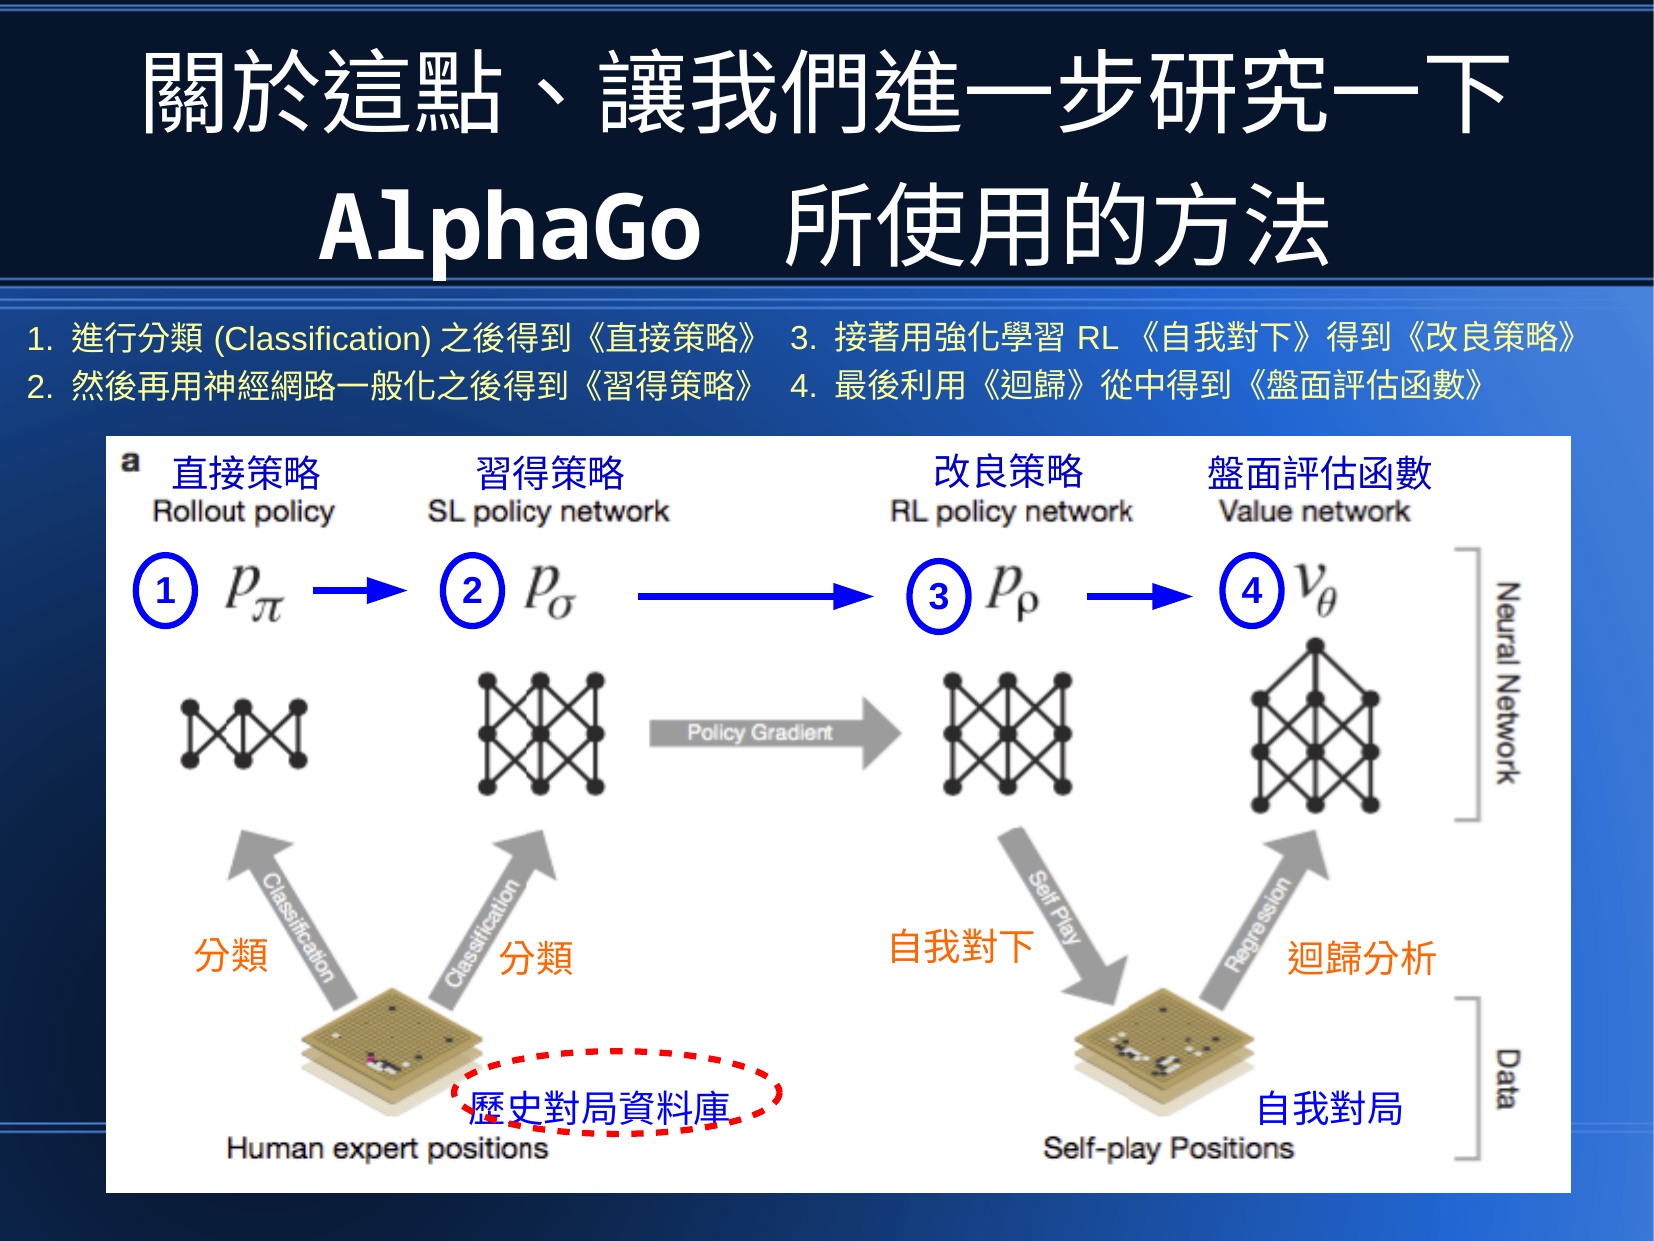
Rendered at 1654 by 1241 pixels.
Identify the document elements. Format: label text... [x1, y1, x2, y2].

text_box 習得策略 [460, 437, 641, 499]
text_box 1 [135, 555, 195, 627]
text_box 直接策略 [156, 437, 337, 499]
text_box 自我對局 [1240, 1072, 1420, 1134]
text_box 盤面評估函數 [1192, 437, 1448, 499]
text_box 分類 [484, 921, 589, 984]
text_box 2 [442, 555, 503, 627]
text_box 3 [909, 561, 969, 632]
title 關於這點、讓我們進一步研究一下 AlphaGo 所使用的方法 [82, 42, 1571, 263]
text_box 分類 [178, 918, 284, 981]
picture [0, 0, 1654, 1241]
text_box 改良策略 [918, 434, 1099, 497]
text_box 迴歸分析 [1273, 921, 1453, 984]
text_box 3. 接著用強化學習RL《自我對下》得到《改良策略》 4. 最後利用《迴歸》從中得到《盤面評估函數》 [775, 303, 1607, 402]
text_box 自我對下 [871, 909, 1052, 972]
text_box 歷史對局資料庫 [454, 1072, 747, 1134]
text_box 4 [1222, 555, 1282, 627]
text_box 1. 進行分類(Classification)之後得到《直接策略》 2. 然後再用神經網路一般化之後得到《習得策略》 [11, 304, 786, 403]
